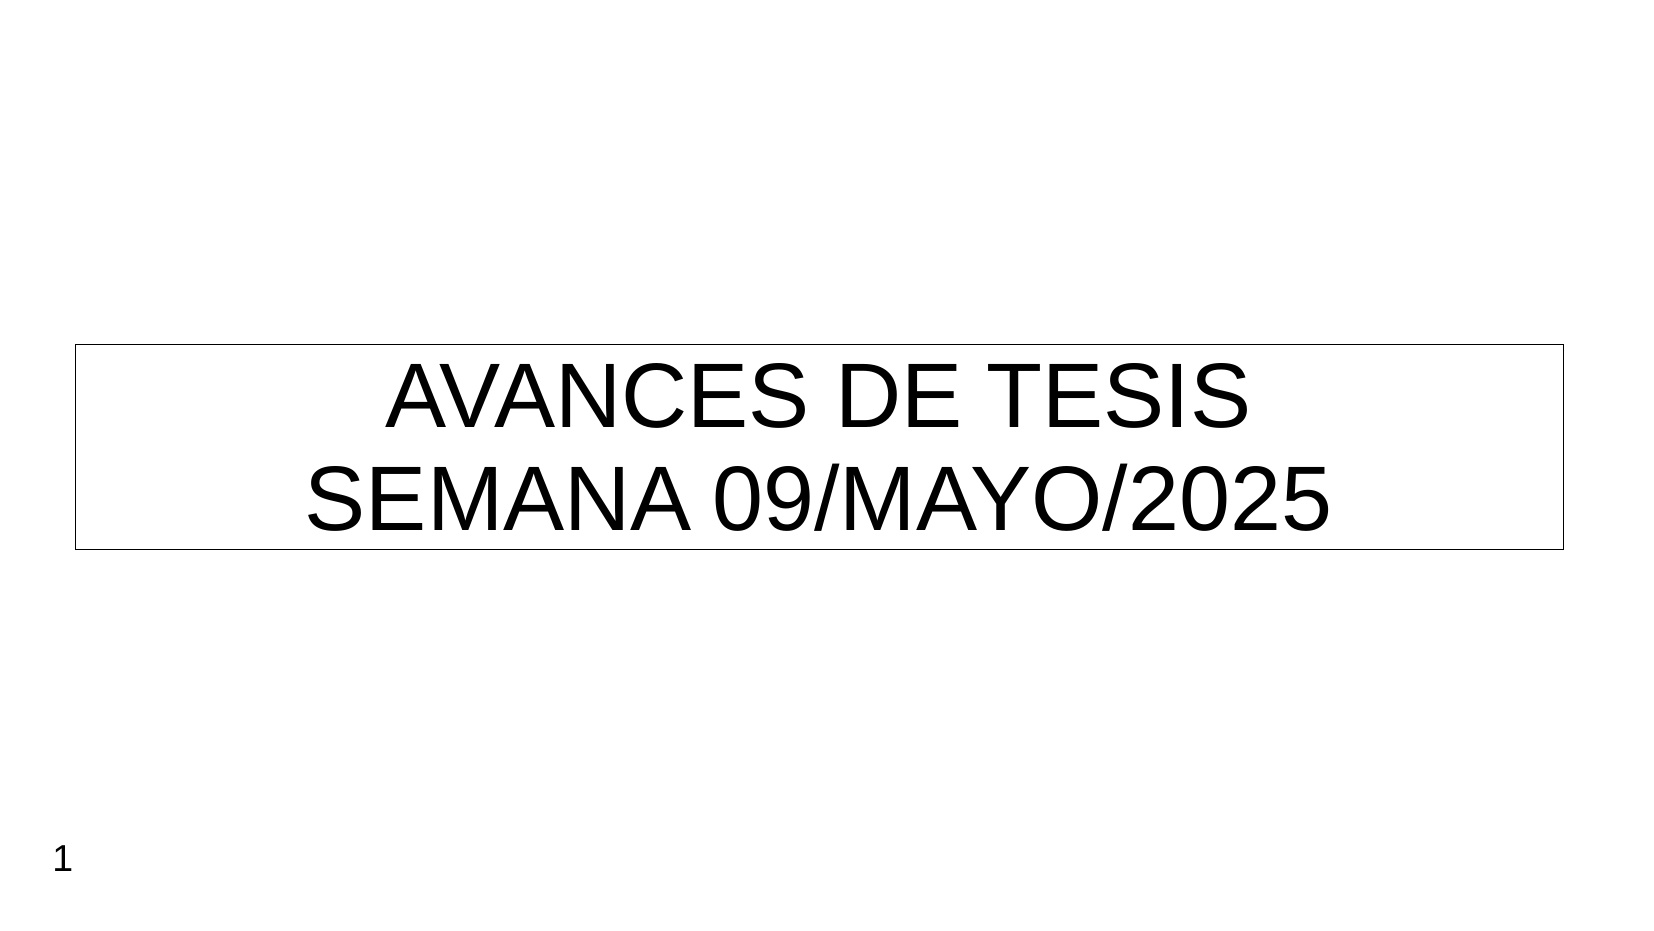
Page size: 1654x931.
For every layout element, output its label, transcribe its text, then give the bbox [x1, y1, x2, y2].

text_box <number> [37, 829, 667, 901]
title AVANCES DE TESIS SEMANA 09/MAYO/2025 [75, 344, 1564, 550]
